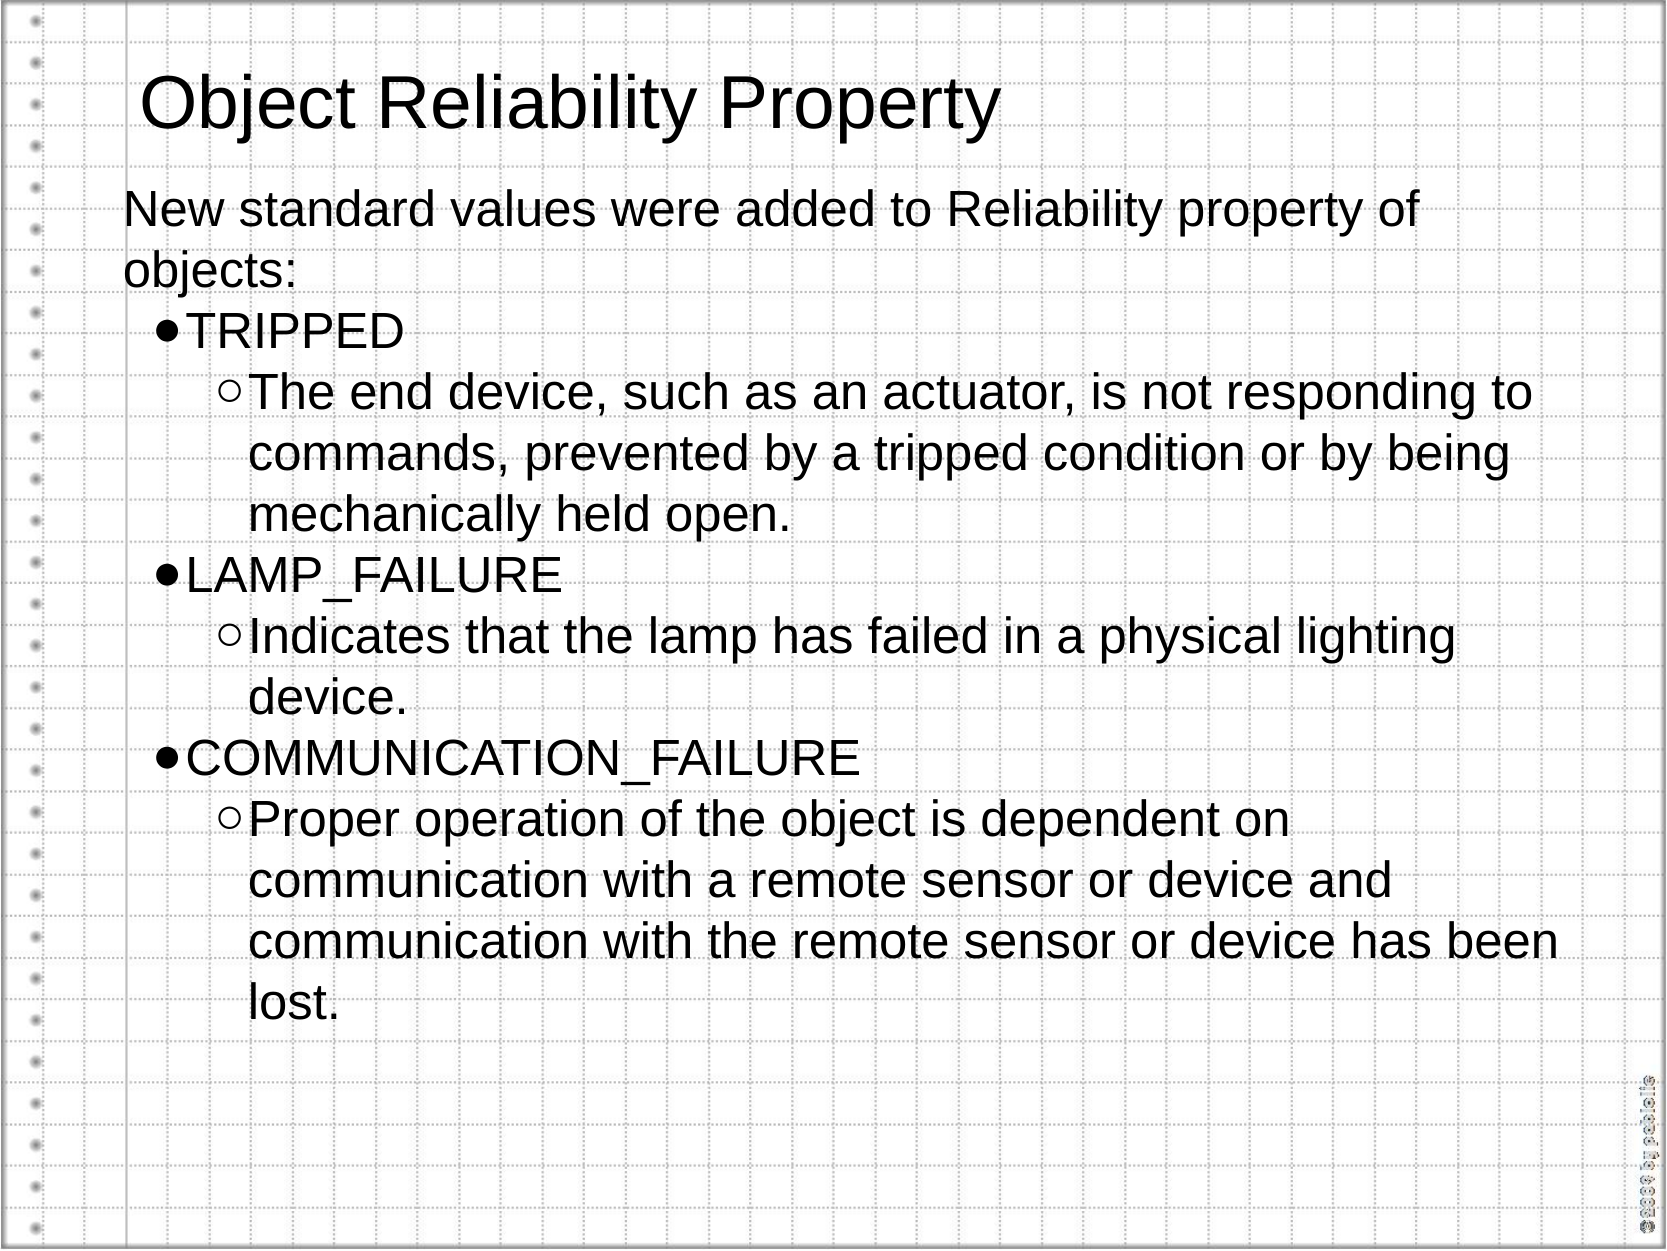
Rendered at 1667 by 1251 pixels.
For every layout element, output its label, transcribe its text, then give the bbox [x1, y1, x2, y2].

title Object Reliability Property [133, 47, 1630, 170]
list New standard values were added to Reliability property of objects: TRIPPED The end device, such as an actuator, is not responding to commands, prevented by a tripped condition or by being mechanically held open. LAMP_FAILURE Indicates that the lamp has failed in a physical lighting device. COMMUNICATION_FAILURE Proper operation of the object is dependent on communication with a remote sensor or device and communication with the remote sensor or device has been lost. [116, 169, 1615, 1196]
picture [0, 0, 1667, 1250]
